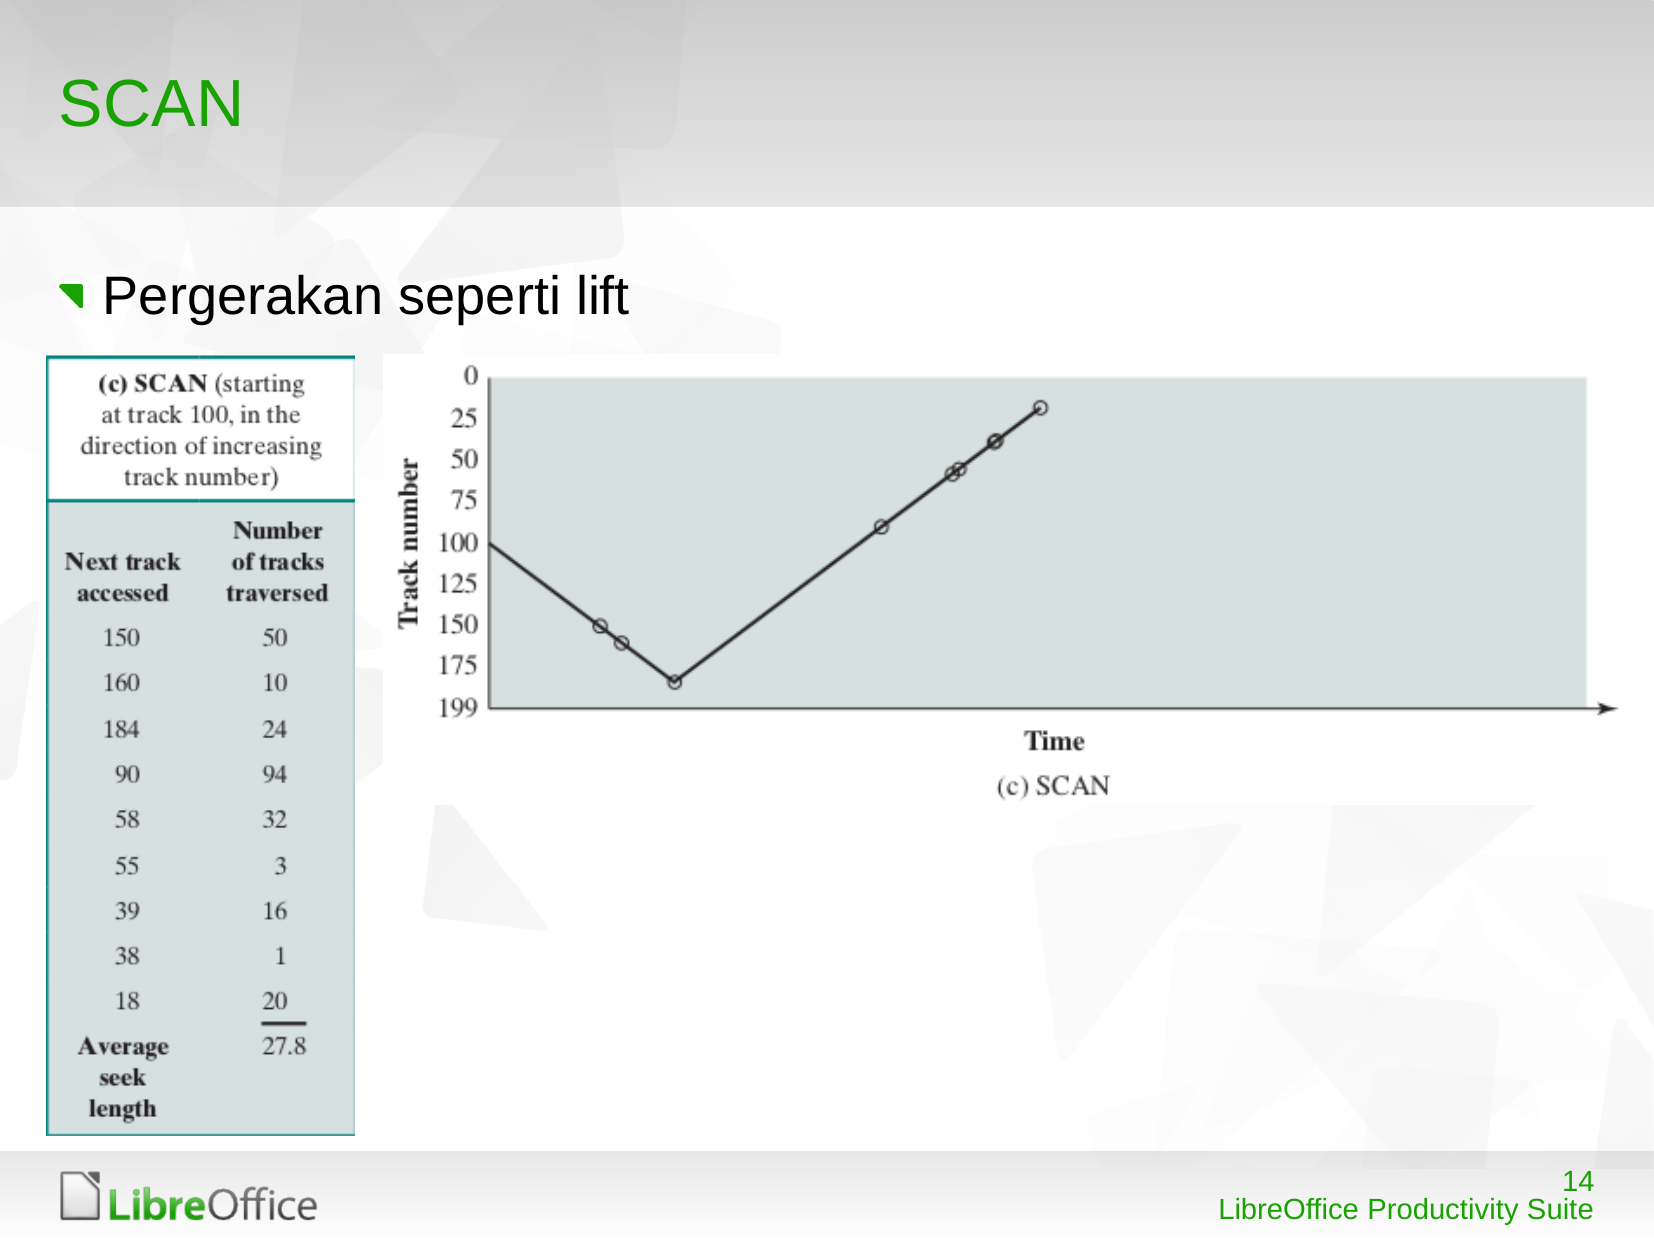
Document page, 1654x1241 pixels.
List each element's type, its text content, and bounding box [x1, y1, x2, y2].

picture [383, 354, 1654, 1169]
picture [41, 1152, 337, 1240]
title SCAN [59, 29, 1595, 178]
list Pergerakan seperti lift [59, 265, 1595, 1085]
picture [0, 0, 783, 1136]
